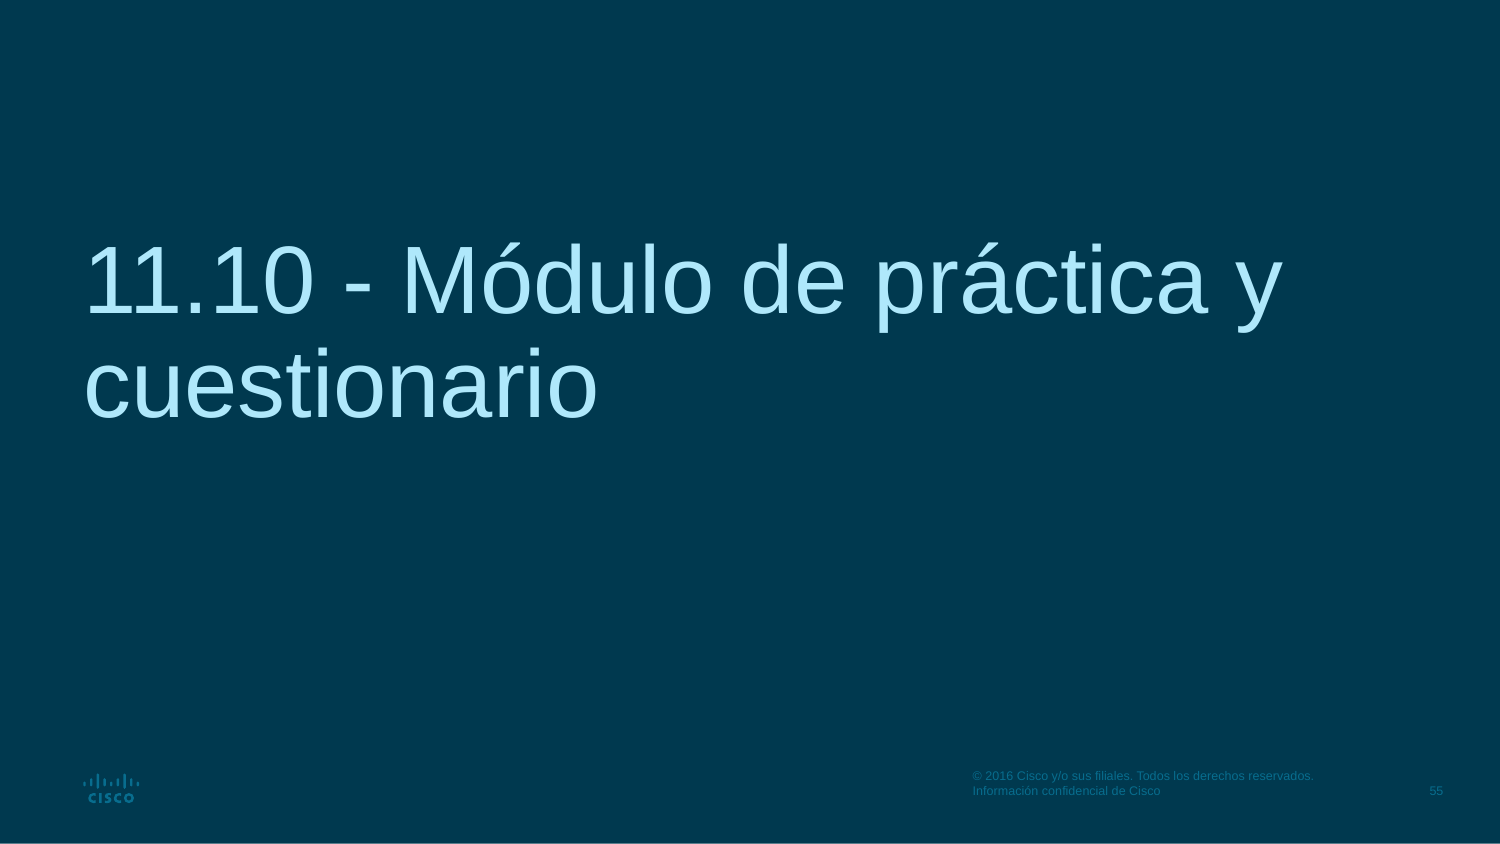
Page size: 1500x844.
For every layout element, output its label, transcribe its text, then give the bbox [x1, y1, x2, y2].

title 11.10 - Módulo de práctica y cuestionario [68, 286, 1427, 446]
